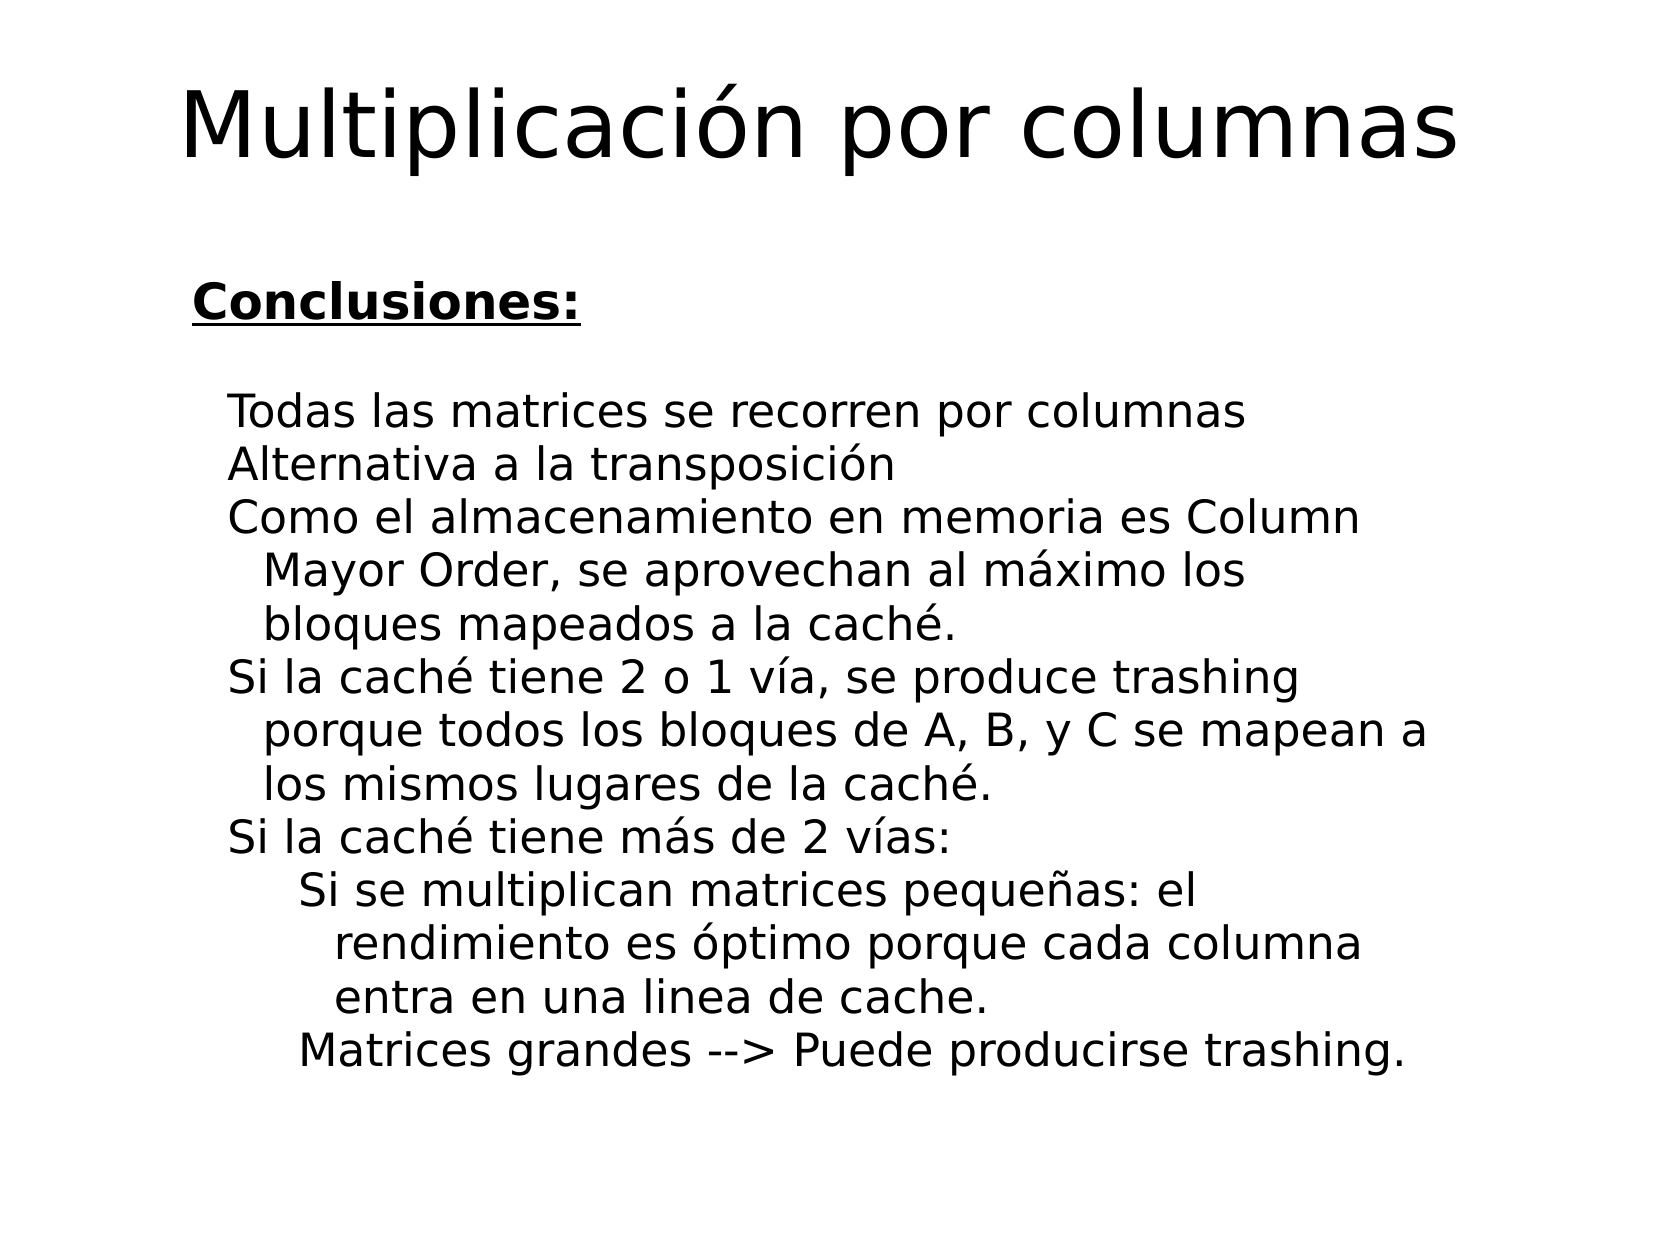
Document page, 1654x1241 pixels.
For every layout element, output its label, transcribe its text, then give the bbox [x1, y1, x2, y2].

title Multiplicación por columnas [76, 29, 1565, 222]
text_box Conclusiones: Todas las matrices se recorren por columnas Alternativa a la transposición Como el almacenamiento en memoria es Column Mayor Order, se aprovechan al máximo los bloques mapeados a la caché. Si la caché tiene 2 o 1 vía, se produce trashing porque todos los bloques de A, B, y C se mapean a los mismos lugares de la caché. Si la caché tiene más de 2 vías: Si se multiplican matrices pequeñas: el rendimiento es óptimo porque cada columna entra en una linea de cache. Matrices grandes --> Puede producirse trashing. [177, 265, 1447, 1172]
